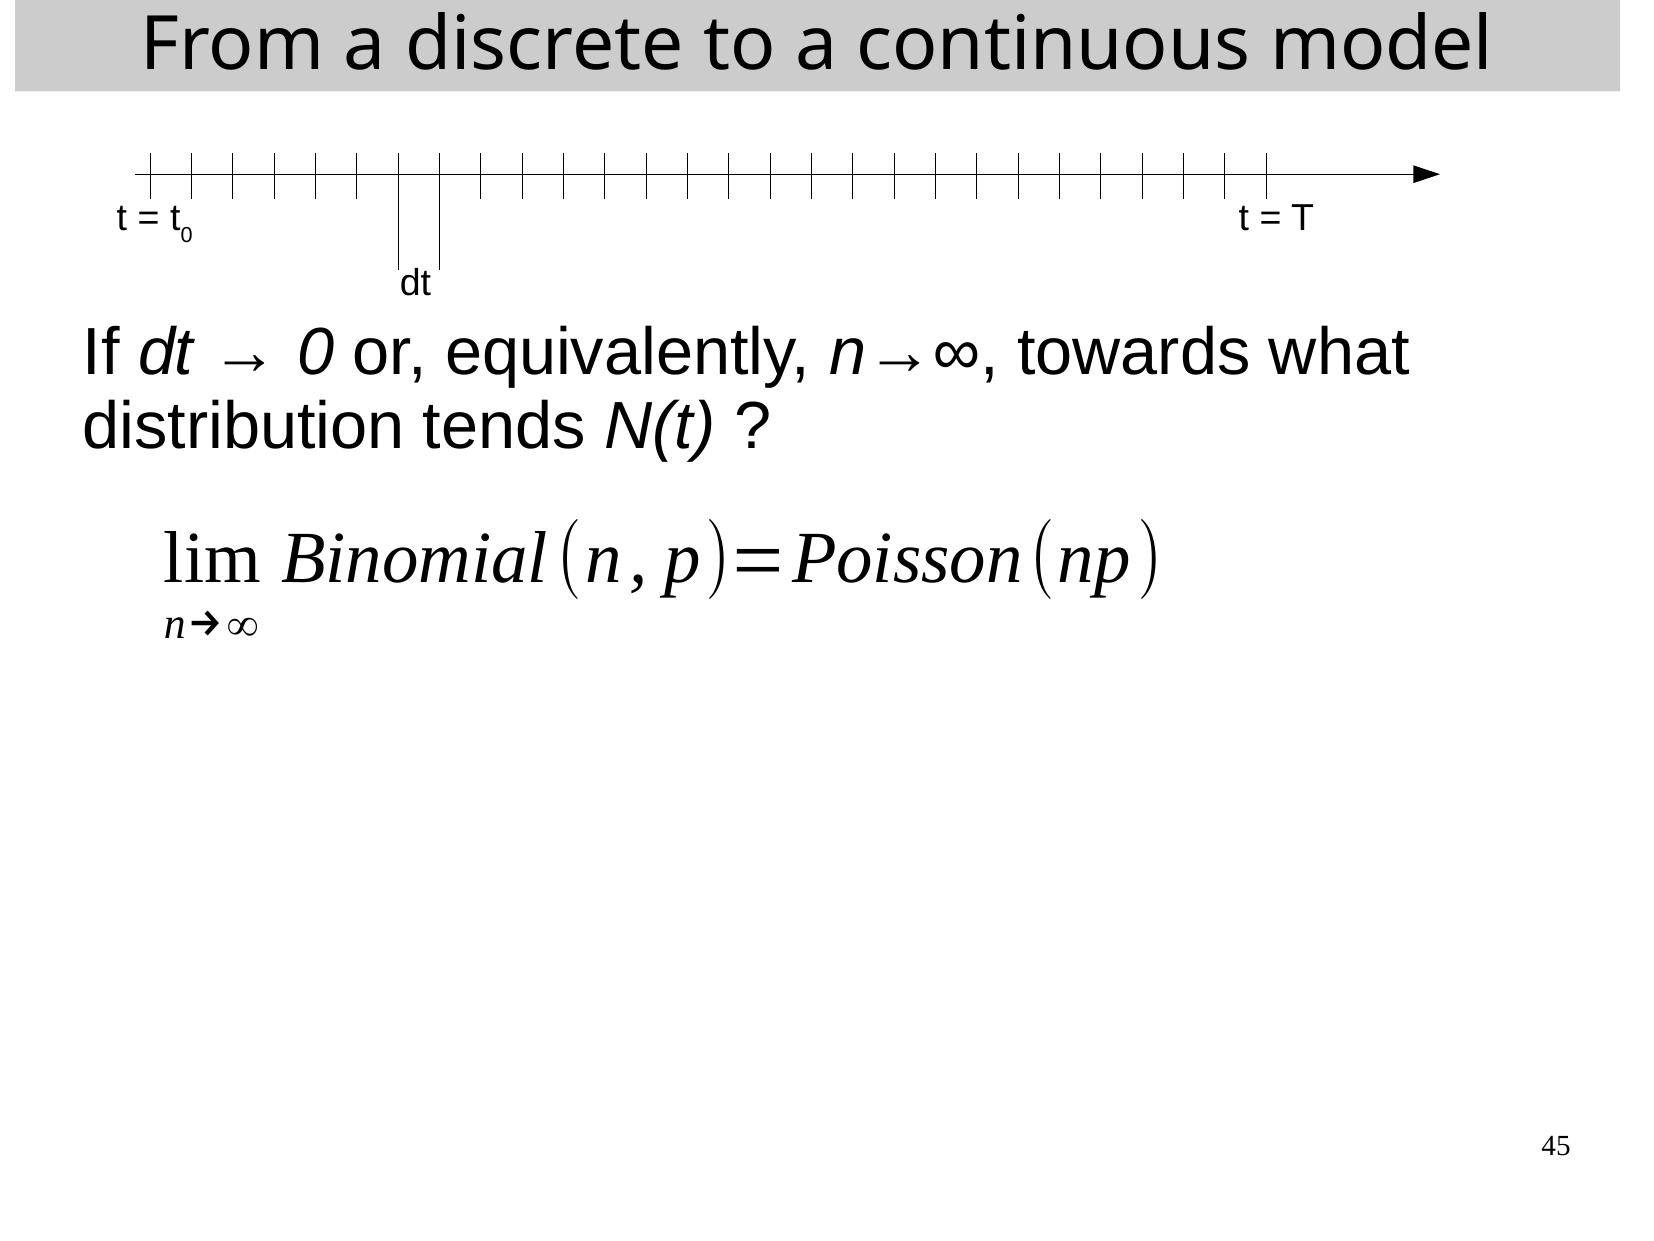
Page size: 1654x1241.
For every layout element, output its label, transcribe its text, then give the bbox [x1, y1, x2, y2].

text_box dt [385, 254, 462, 311]
text_box t = T [1223, 189, 1333, 247]
list If dt → 0 or, equivalently, n→∞, towards what distribution tends N(t) ? [82, 313, 1571, 1034]
title From a discrete to a continuous model [15, 0, 1621, 91]
chart [143, 516, 1179, 646]
text_box t = t0 [101, 189, 211, 256]
